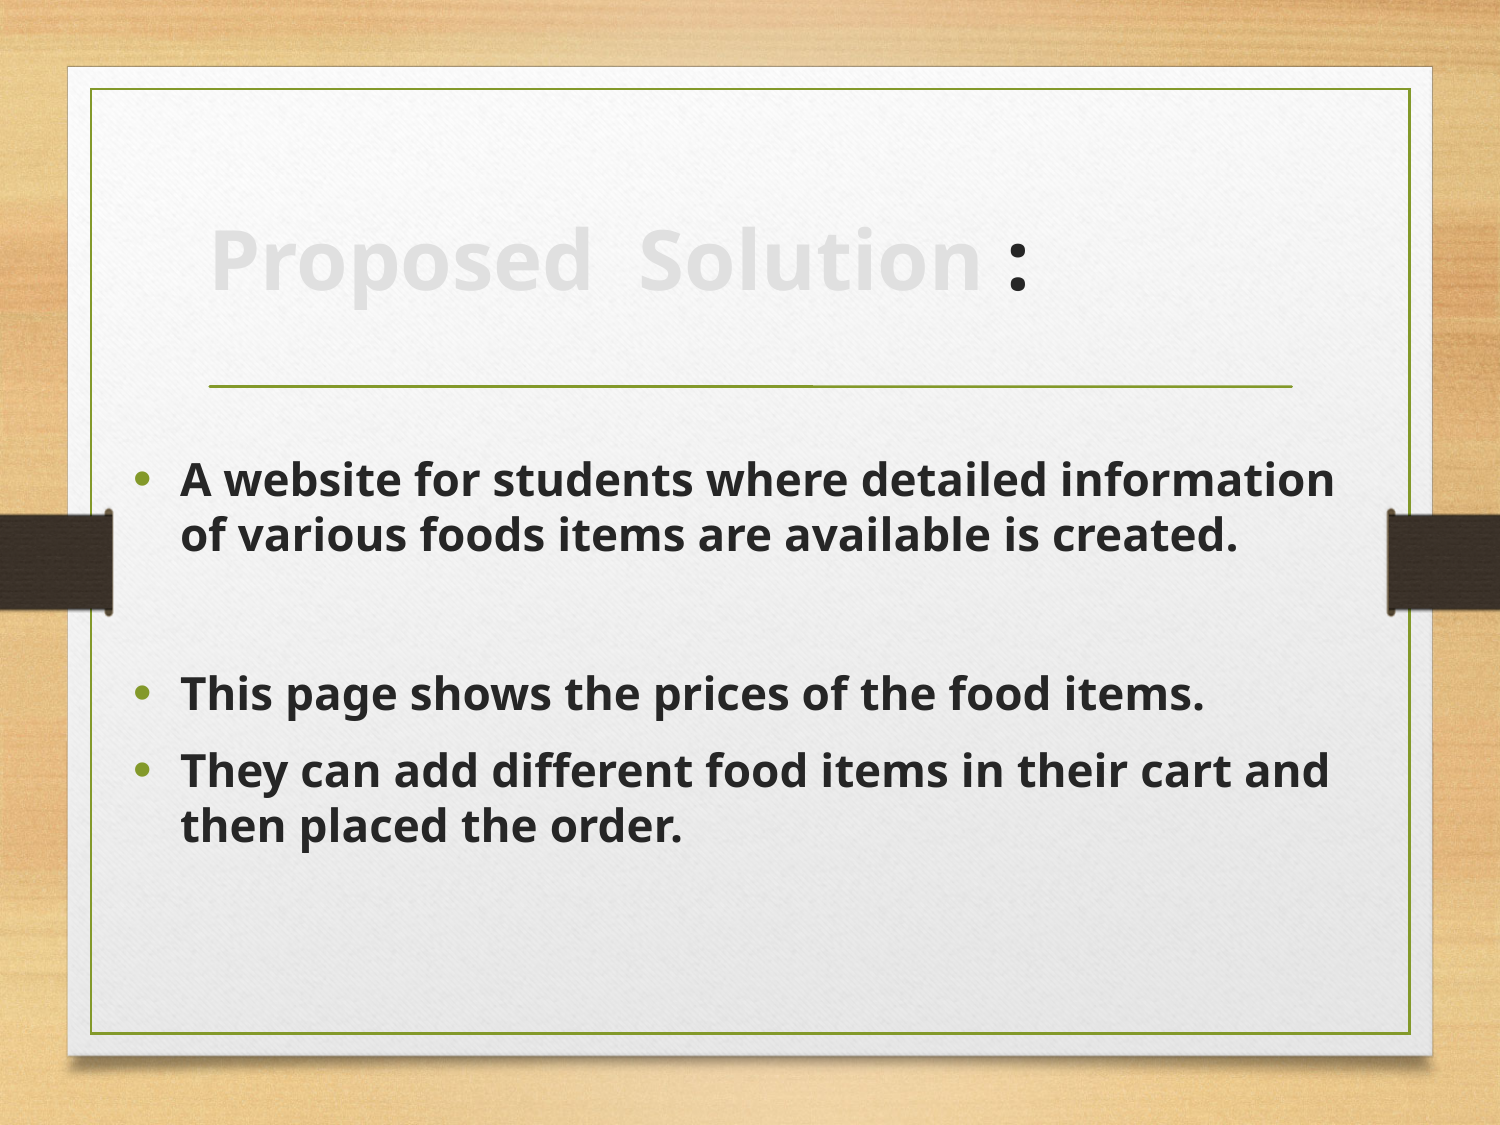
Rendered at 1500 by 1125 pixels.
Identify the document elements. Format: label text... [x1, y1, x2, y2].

picture [0, 0, 1500, 1125]
title Proposed Solution : [193, 150, 1309, 365]
list A website for students where detailed information of various foods items are available is created. This page shows the prices of the food items. They can add different food items in their cart and then placed the order. [118, 442, 1388, 1008]
